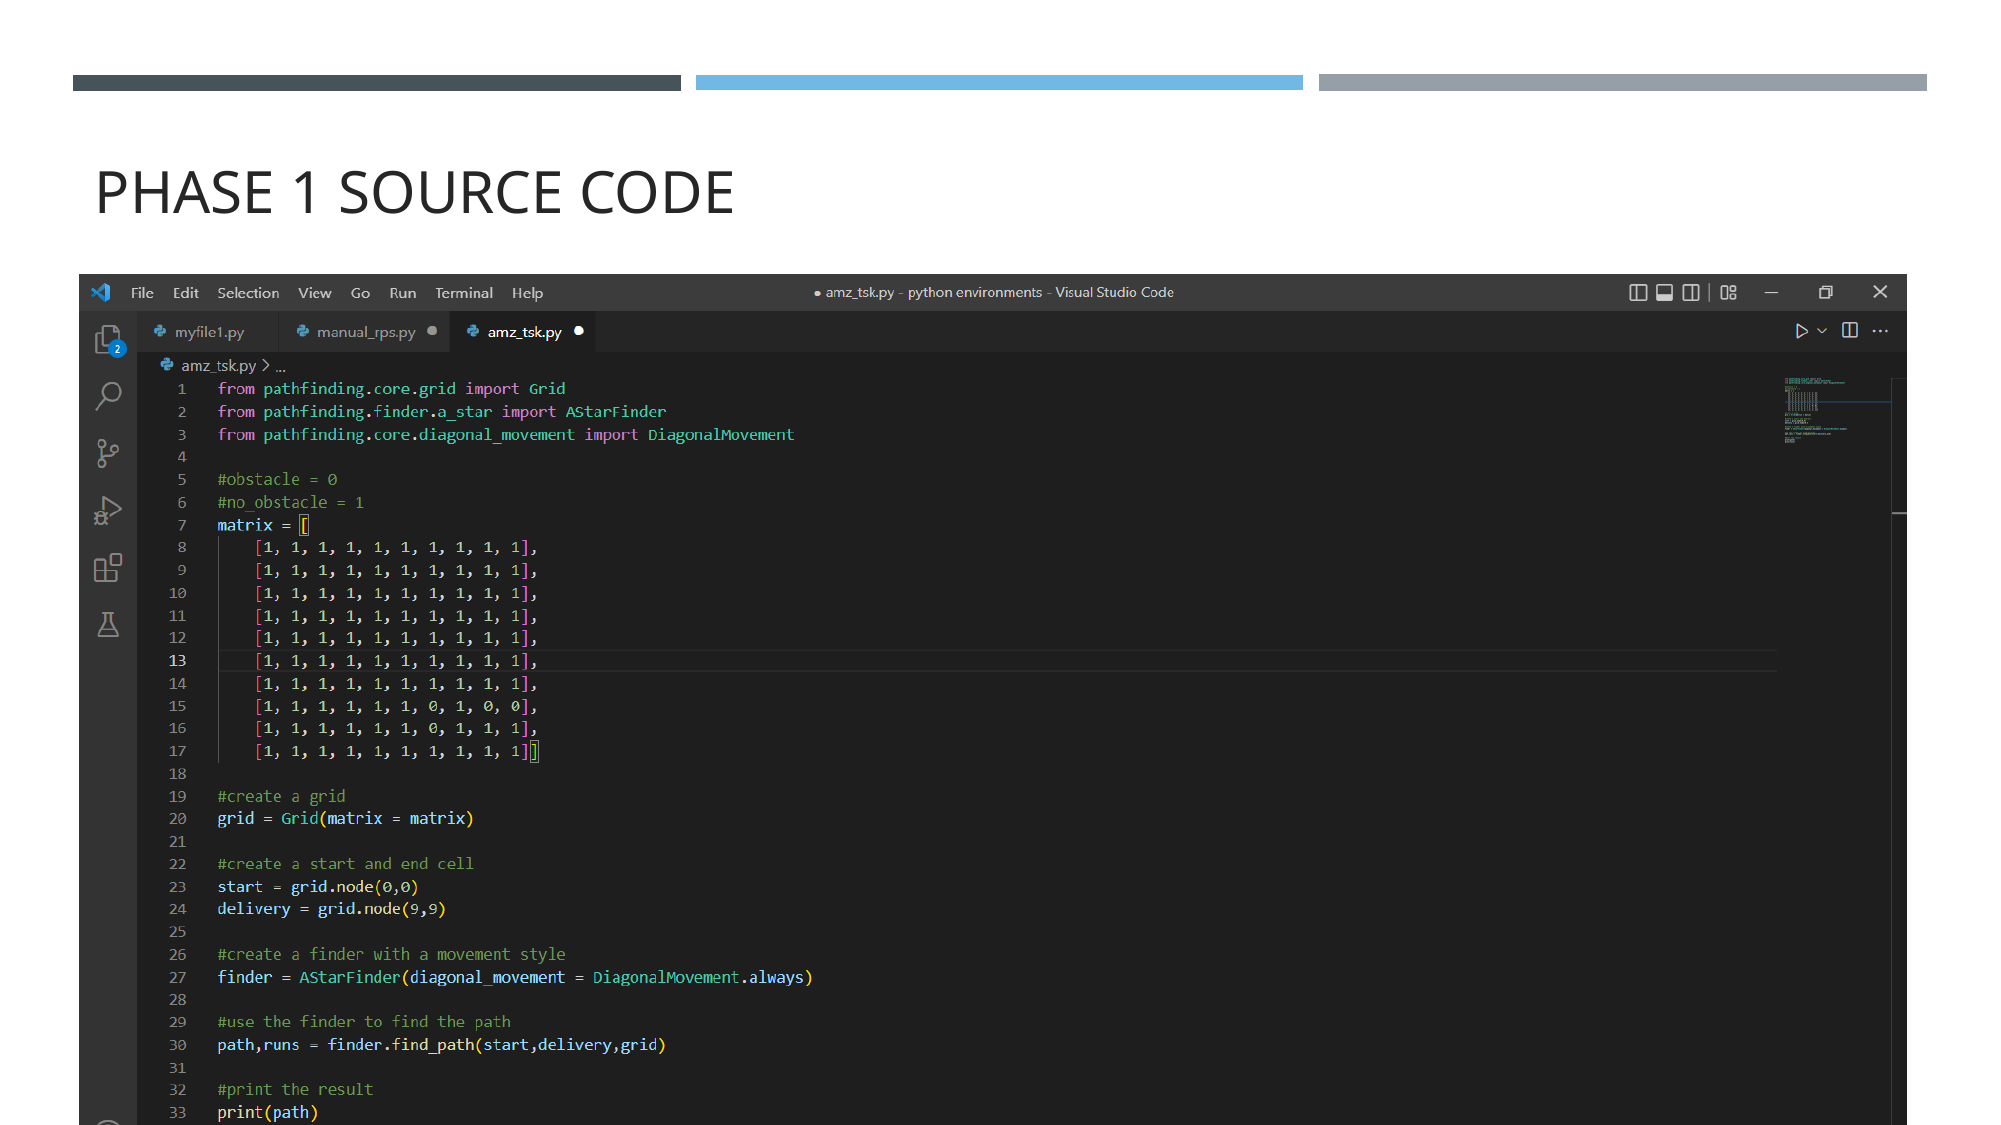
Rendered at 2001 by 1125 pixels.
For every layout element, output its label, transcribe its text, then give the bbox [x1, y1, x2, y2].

picture [79, 274, 1907, 1125]
title PHASE 1 source code [79, 37, 1890, 233]
